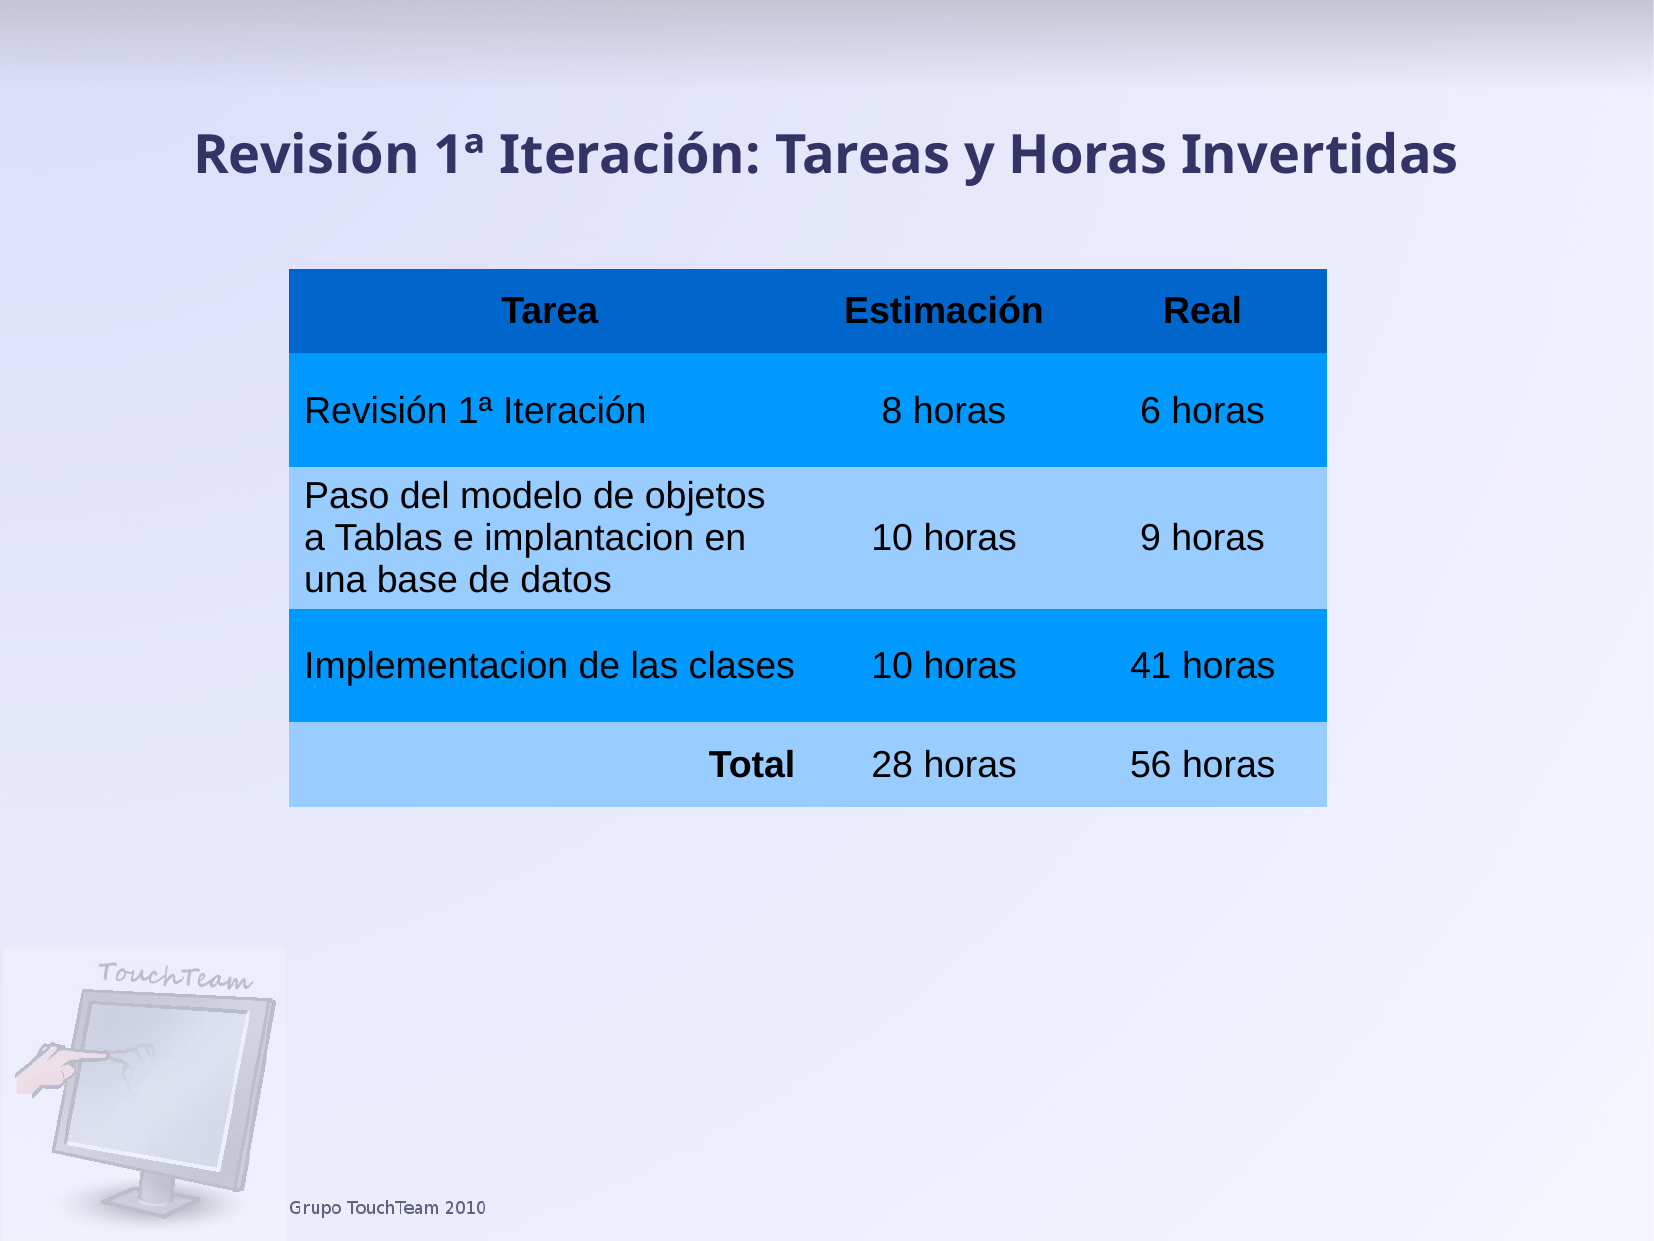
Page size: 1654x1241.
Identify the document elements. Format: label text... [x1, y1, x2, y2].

table_cell Total [289, 722, 810, 807]
table_cell Implementacion de las clases [289, 609, 810, 722]
table_cell 6 horas [1078, 353, 1327, 467]
table_cell 8 horas [810, 353, 1078, 467]
table_cell 10 horas [810, 467, 1078, 609]
table_header Estimación [810, 269, 1078, 353]
table_cell 9 horas [1078, 467, 1327, 609]
table_cell Revisión 1ª Iteración [289, 353, 810, 467]
table_header Real [1078, 269, 1327, 353]
table_cell 28 horas [810, 722, 1078, 807]
table_cell 41 horas [1078, 609, 1327, 722]
table_cell 56 horas [1078, 722, 1327, 807]
table_cell 10 horas [810, 609, 1078, 722]
title Revisión 1ª Iteración: Tareas y Horas Invertidas [82, 56, 1571, 250]
table_cell Paso del modelo de objetos a Tablas e implantacion en una base de datos [289, 467, 810, 609]
picture [0, 0, 1654, 1241]
table_header Tarea [289, 269, 810, 353]
